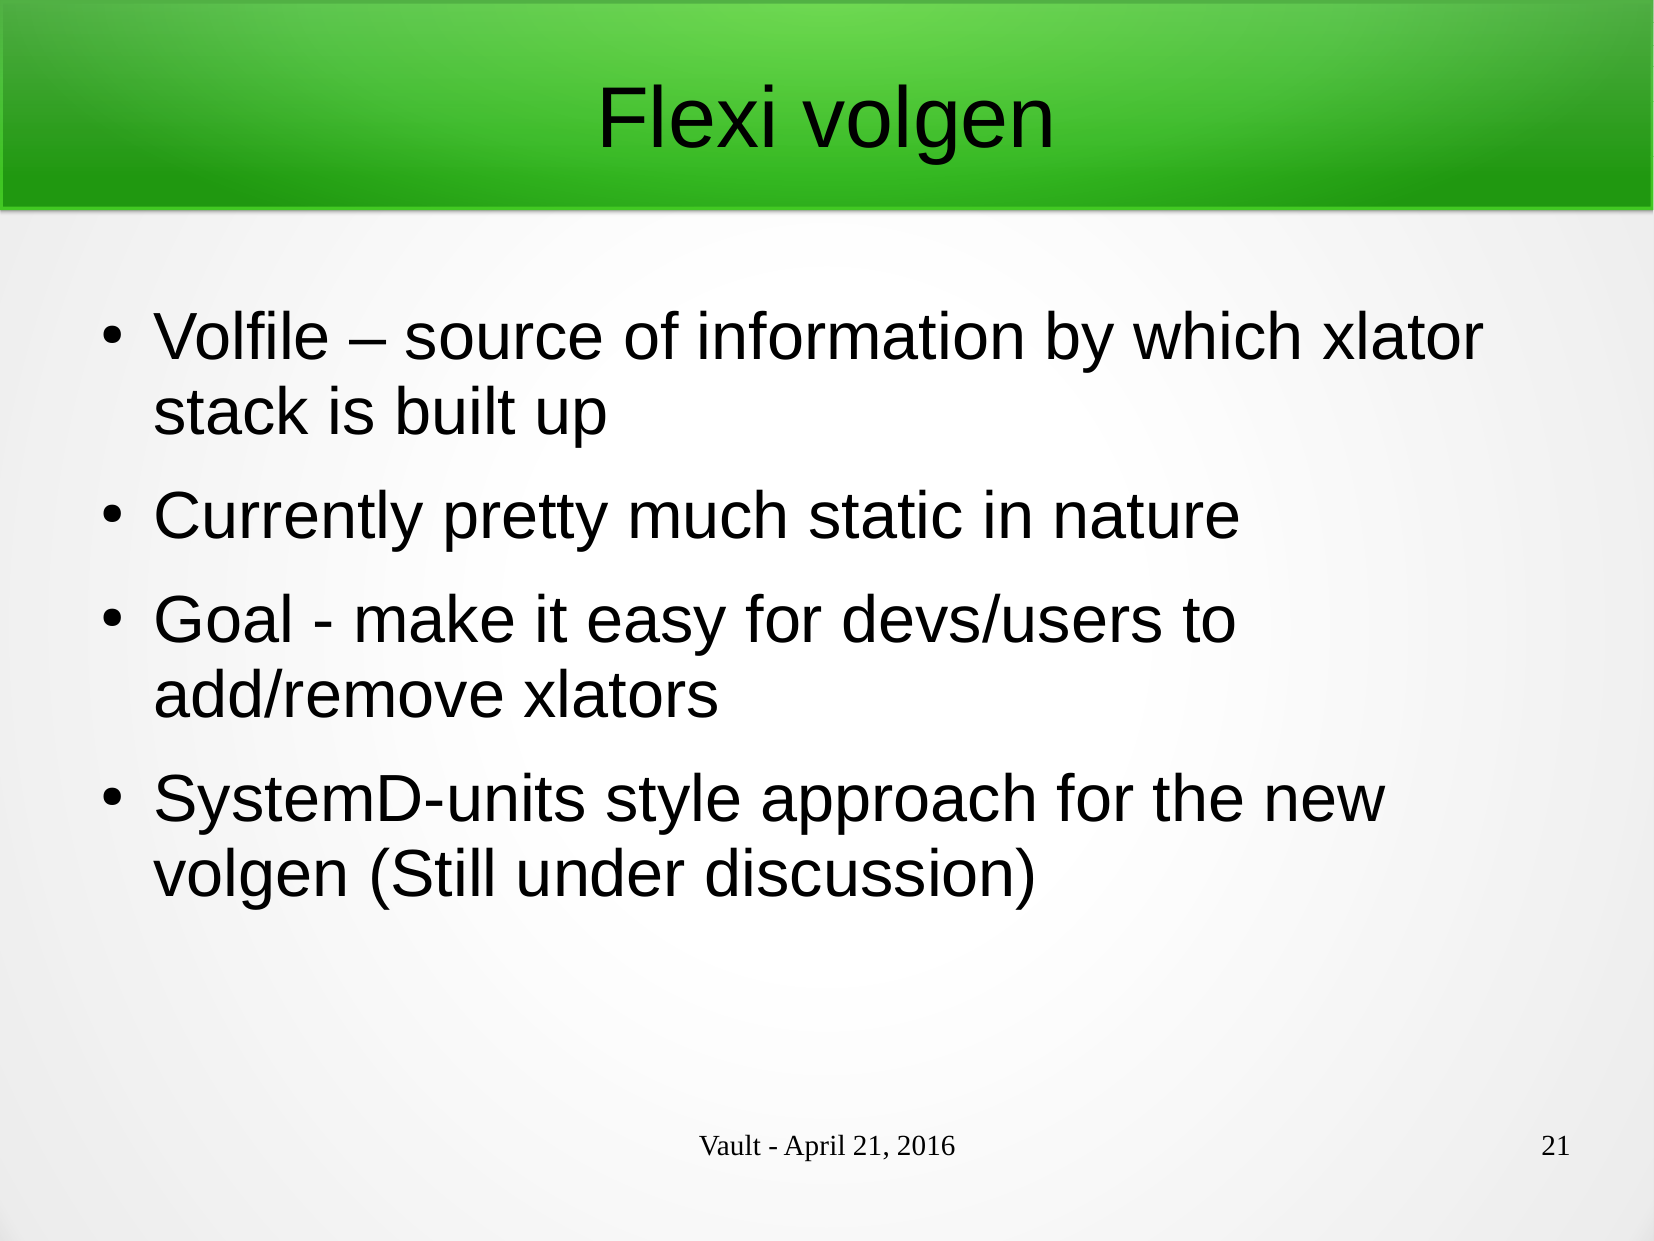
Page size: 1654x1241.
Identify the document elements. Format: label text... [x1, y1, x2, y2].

title Flexi volgen [82, 47, 1571, 189]
list Volfile – source of information by which xlator stack is built up Currently pretty much static in nature Goal - make it easy for devs/users to add/remove xlators SystemD-units style approach for the new volgen (Still under discussion) [82, 299, 1571, 1019]
